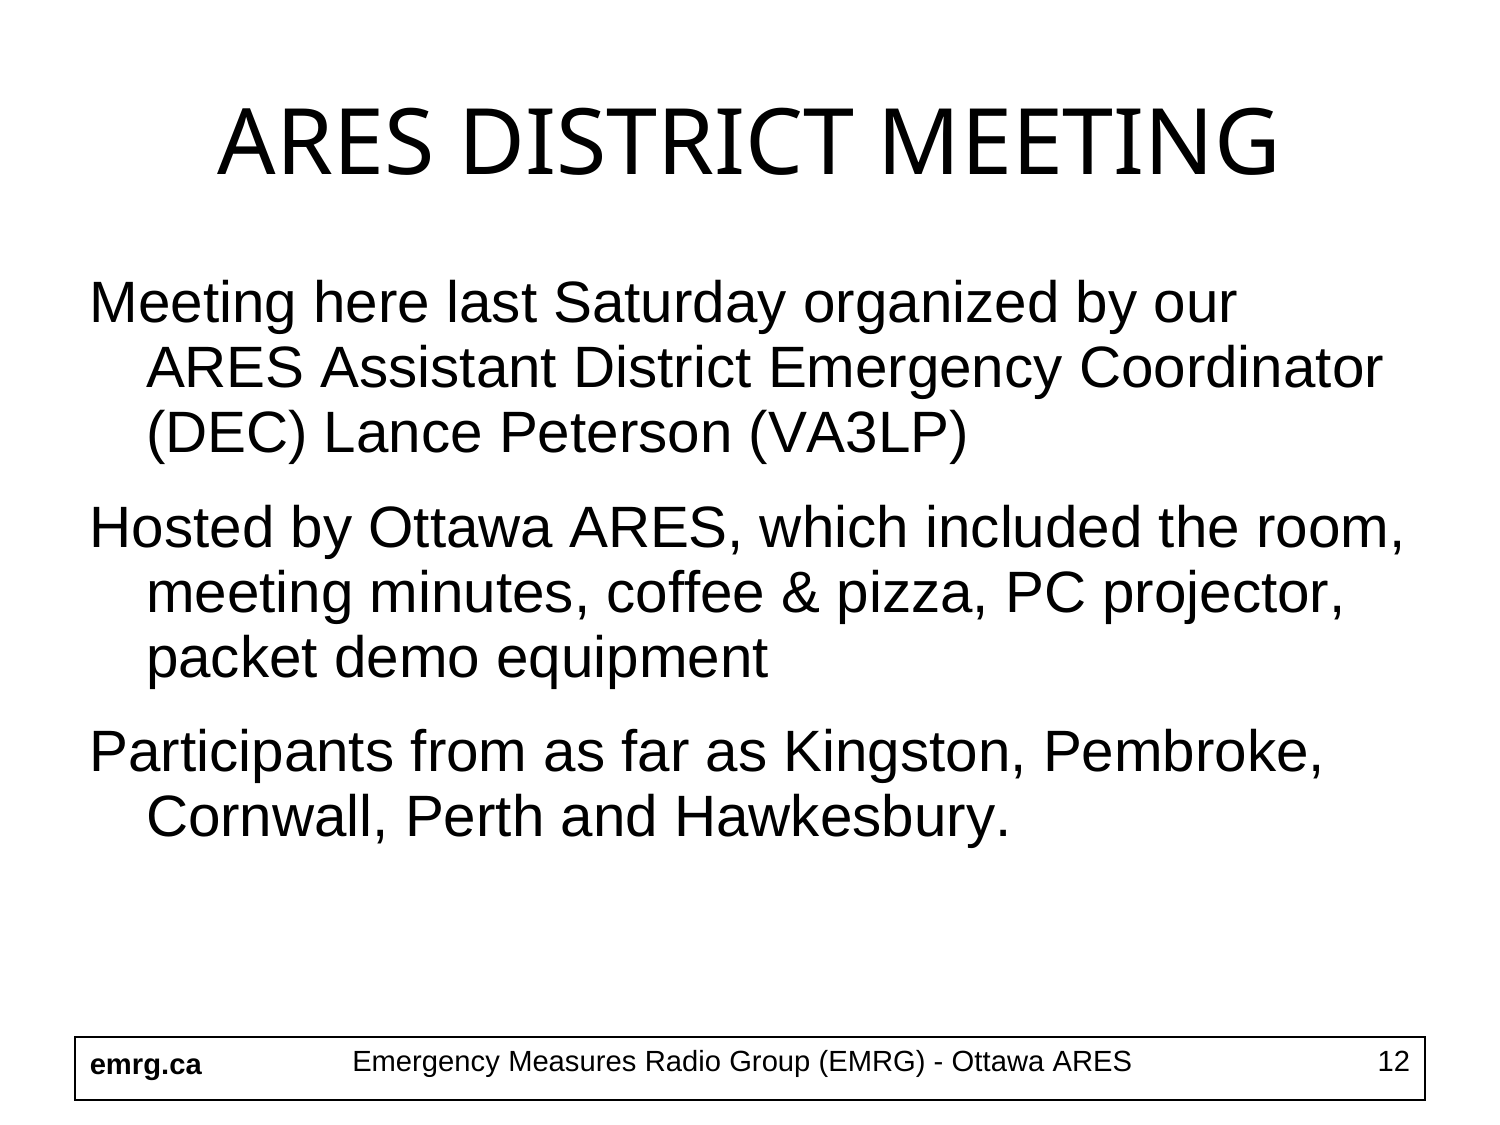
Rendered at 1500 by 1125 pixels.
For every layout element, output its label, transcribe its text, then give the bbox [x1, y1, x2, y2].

title ARES DISTRICT MEETING [75, 45, 1426, 233]
list Meeting here last Saturday organized by our ARES Assistant District Emergency Coordinator (DEC) Lance Peterson (VA3LP) Hosted by Ottawa ARES, which included the room, meeting minutes, coffee & pizza, PC projector, packet demo equipment Participants from as far as Kingston, Pembroke, Cornwall, Perth and Hawkesbury. [75, 262, 1426, 1006]
